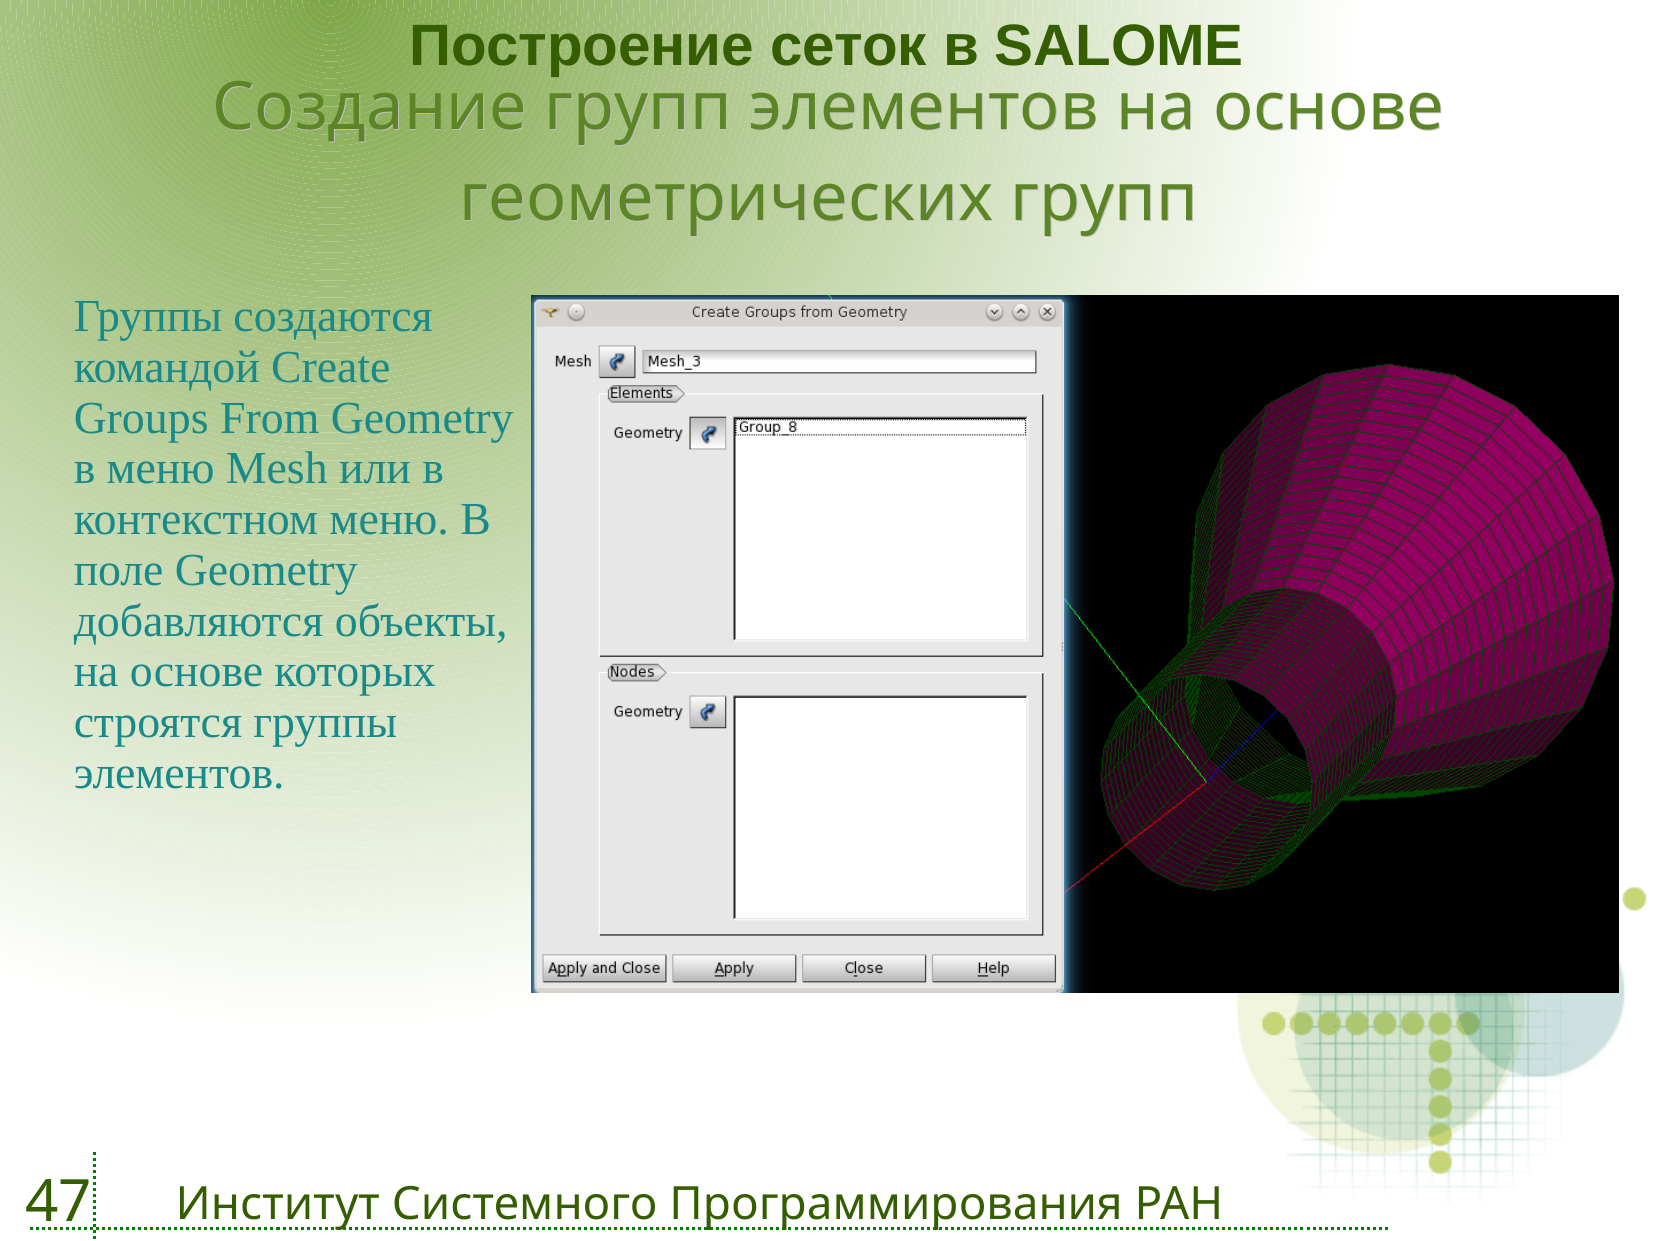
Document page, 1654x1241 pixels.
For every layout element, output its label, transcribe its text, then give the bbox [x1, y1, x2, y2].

text_box Создание групп элементов на основе геометрических групп [34, 67, 1625, 232]
picture [531, 295, 1654, 1211]
text_box Группы создаются командой Create Groups From Geometry в меню Mesh или в контекстном меню. В поле Geometry добавляются объекты, на основе которых строятся группы элементов. [59, 283, 532, 981]
